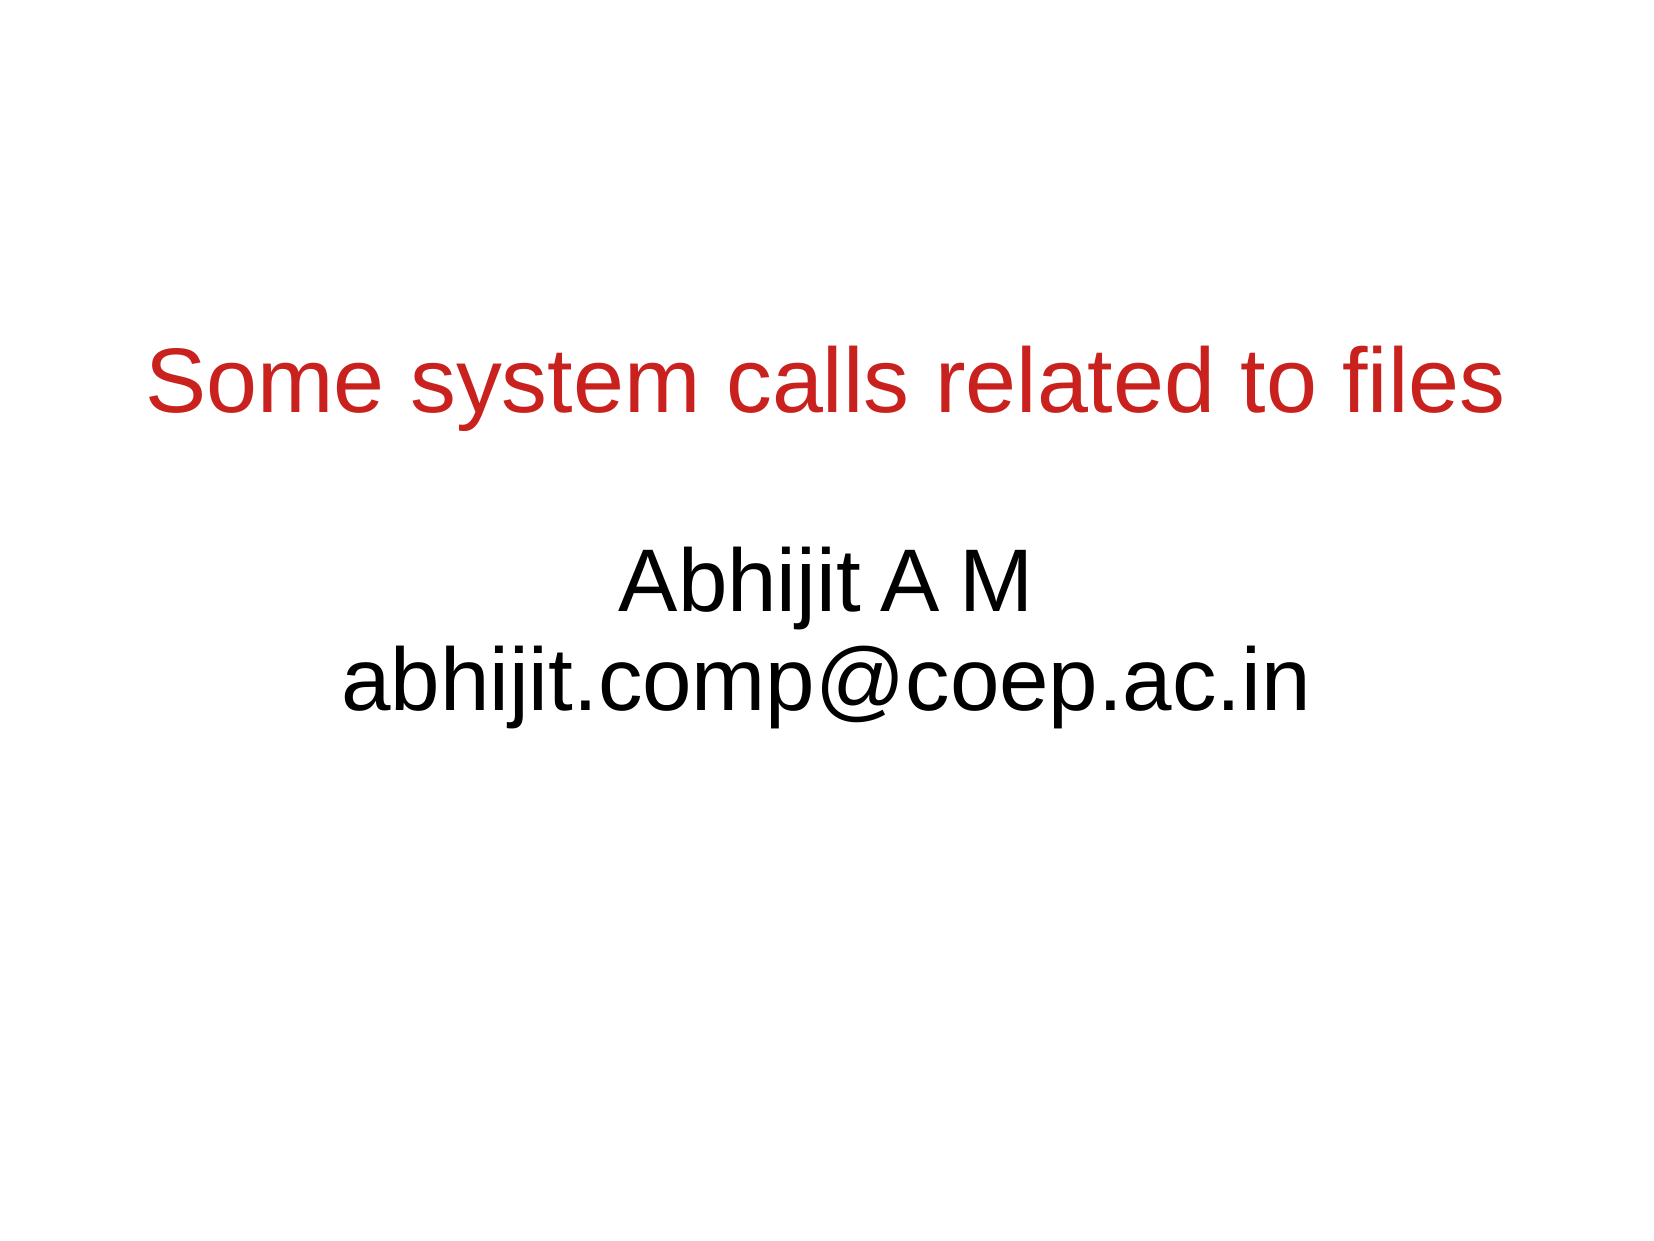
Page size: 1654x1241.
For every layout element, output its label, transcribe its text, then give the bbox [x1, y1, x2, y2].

subtitle Some system calls related to files Abhijit A M abhijit.comp@coep.ac.in [82, 49, 1571, 1010]
